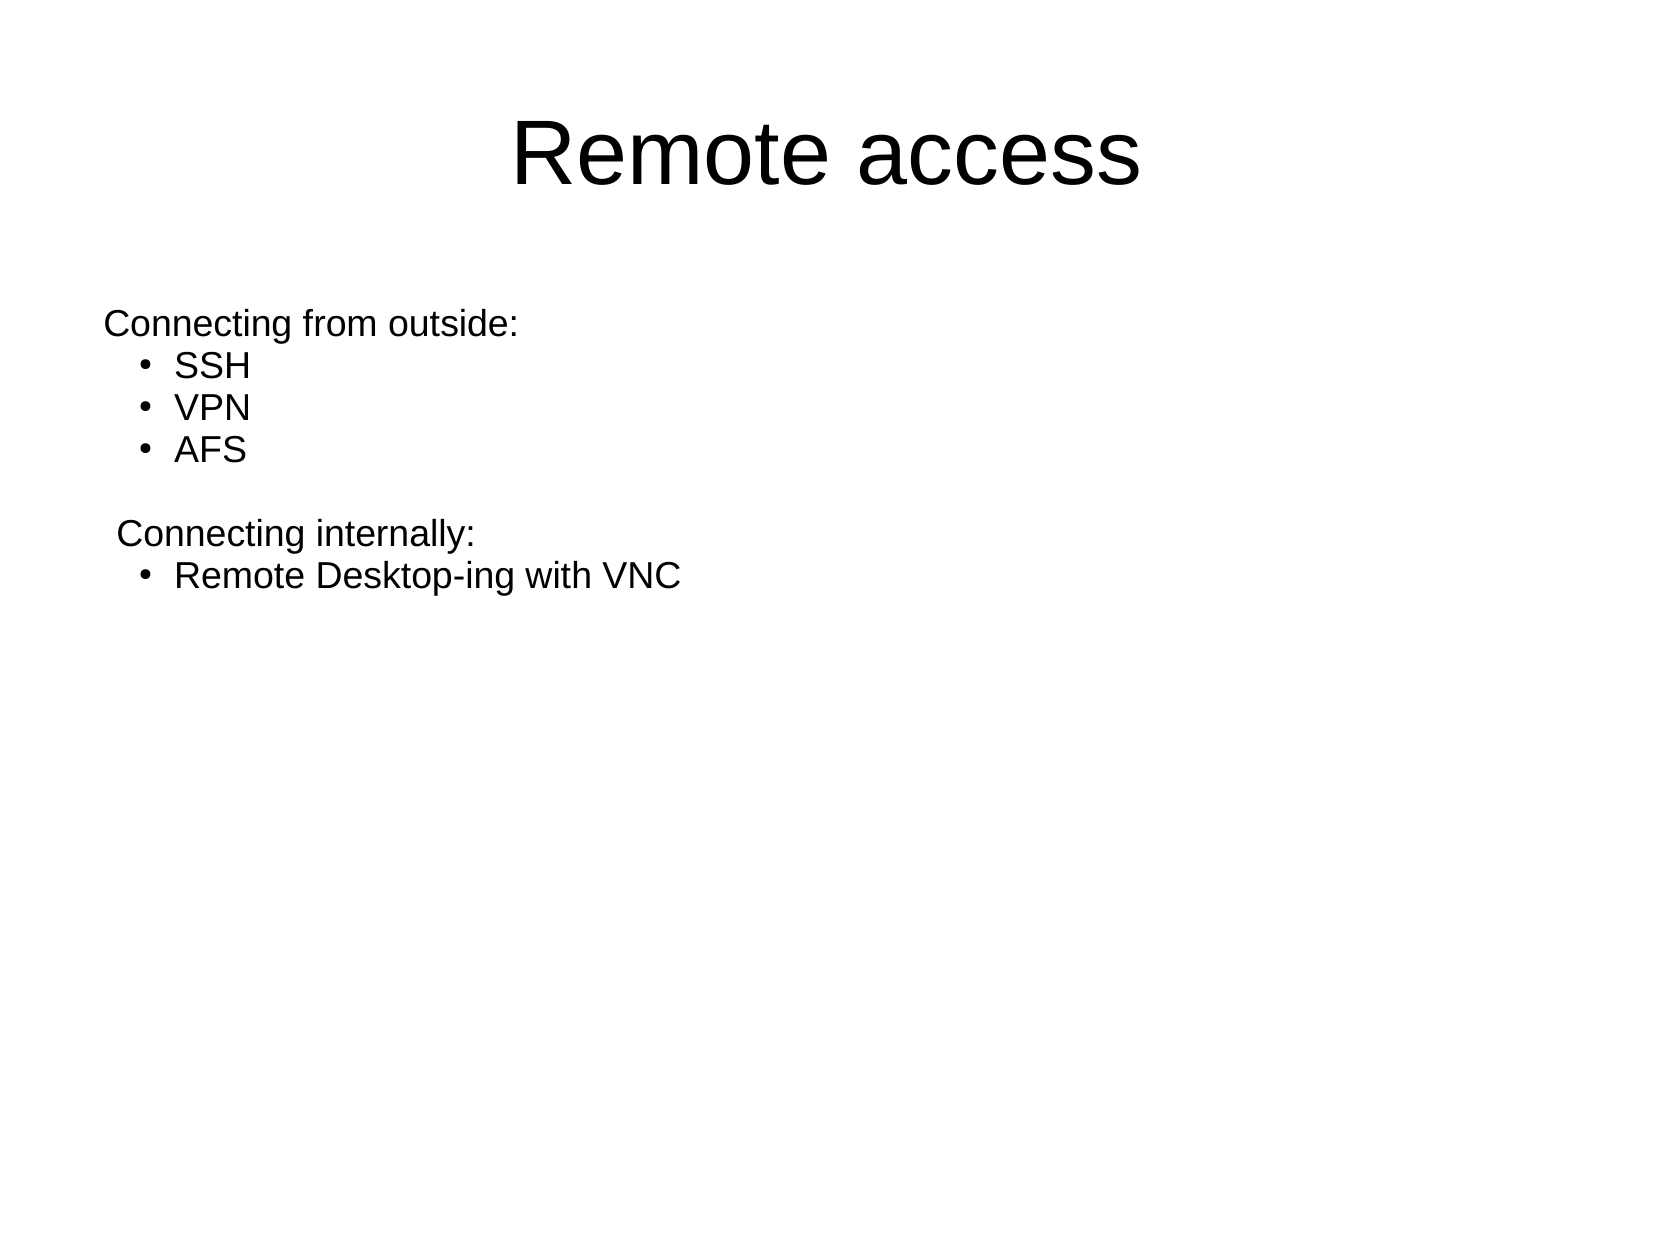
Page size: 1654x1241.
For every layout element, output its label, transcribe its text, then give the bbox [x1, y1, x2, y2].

title Remote access [82, 56, 1571, 250]
text_box Connecting from outside: SSH VPN AFS Connecting internally: Remote Desktop-ing with VNC [88, 295, 1625, 709]
